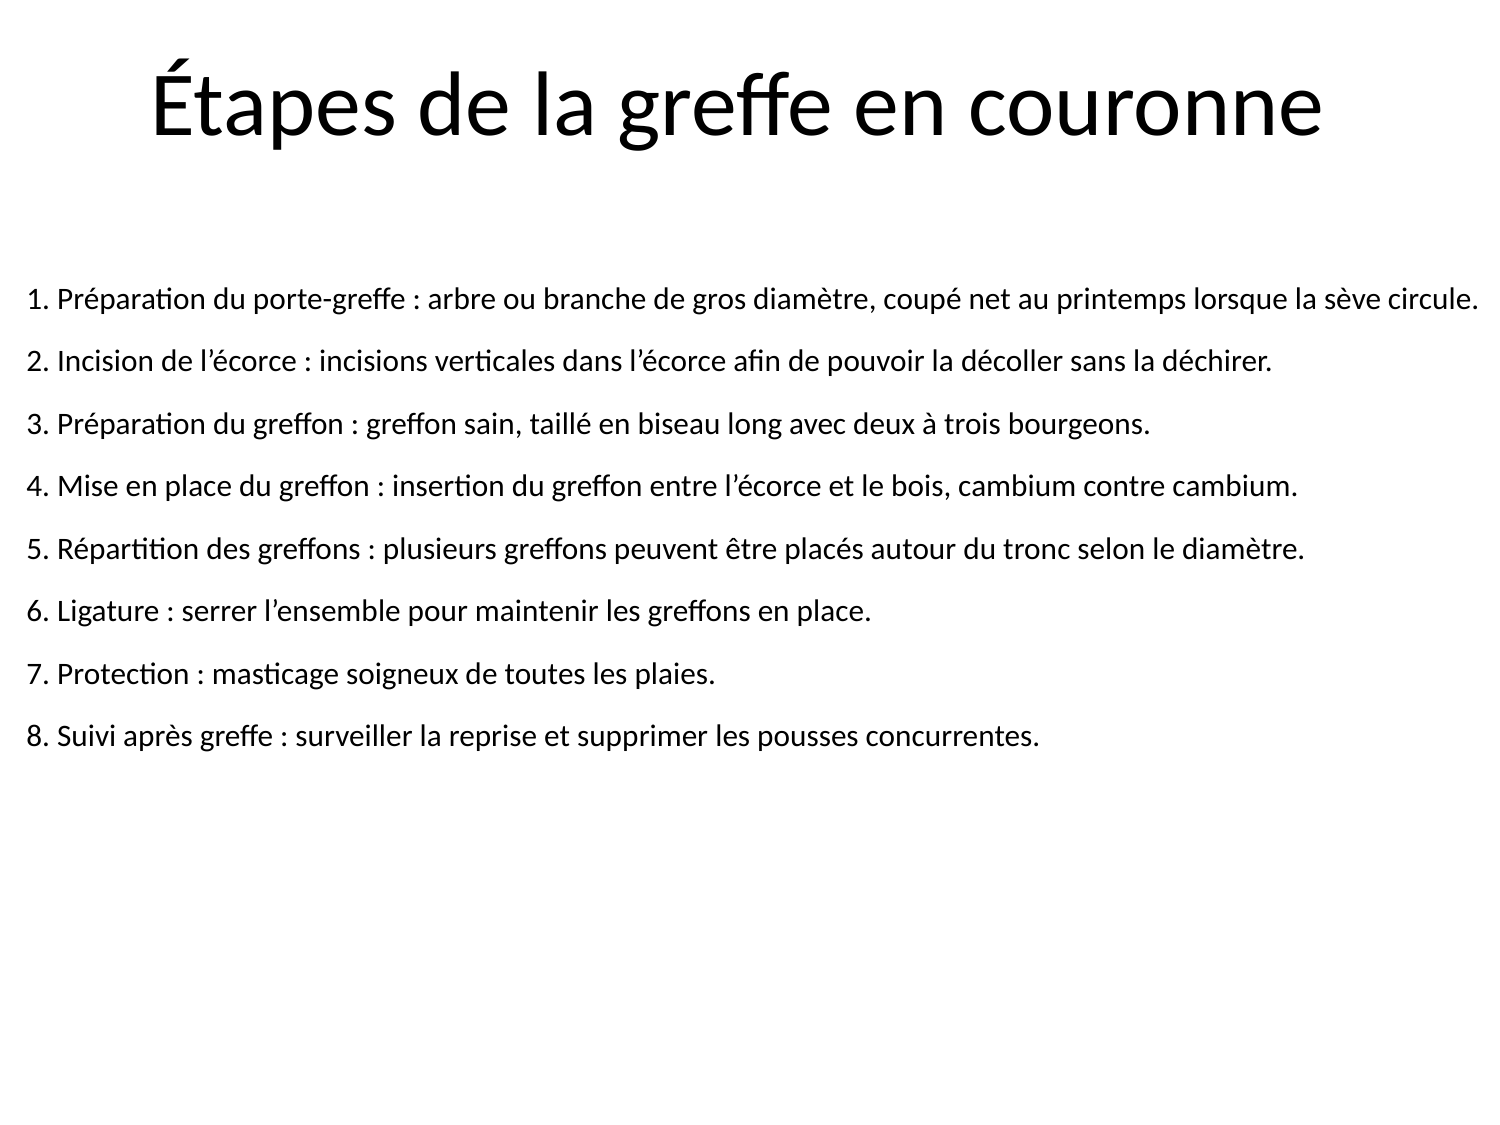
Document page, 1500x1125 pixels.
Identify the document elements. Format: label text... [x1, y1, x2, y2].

text_box Étapes de la greffe en couronne [0, 59, 1477, 199]
text_box 1. Préparation du porte-greffe : arbre ou branche de gros diamètre, coupé net au printemps lorsque la sève circule. 2. Incision de l’écorce : incisions verticales dans l’écorce afin de pouvoir la décoller sans la déchirer. 3. Préparation du greffon : greffon sain, taillé en biseau long avec deux à trois bourgeons. 4. Mise en place du greffon : insertion du greffon entre l’écorce et le bois, cambium contre cambium. 5. Répartition des greffons : plusieurs greffons peuvent être placés autour du tronc selon le diamètre. 6. Ligature : serrer l’ensemble pour maintenir les greffons en place. 7. Protection : masticage soigneux de toutes les plaies. 8. Suivi après greffe : surveiller la reprise et supprimer les pousses concurrentes. [11, 278, 1500, 1063]
